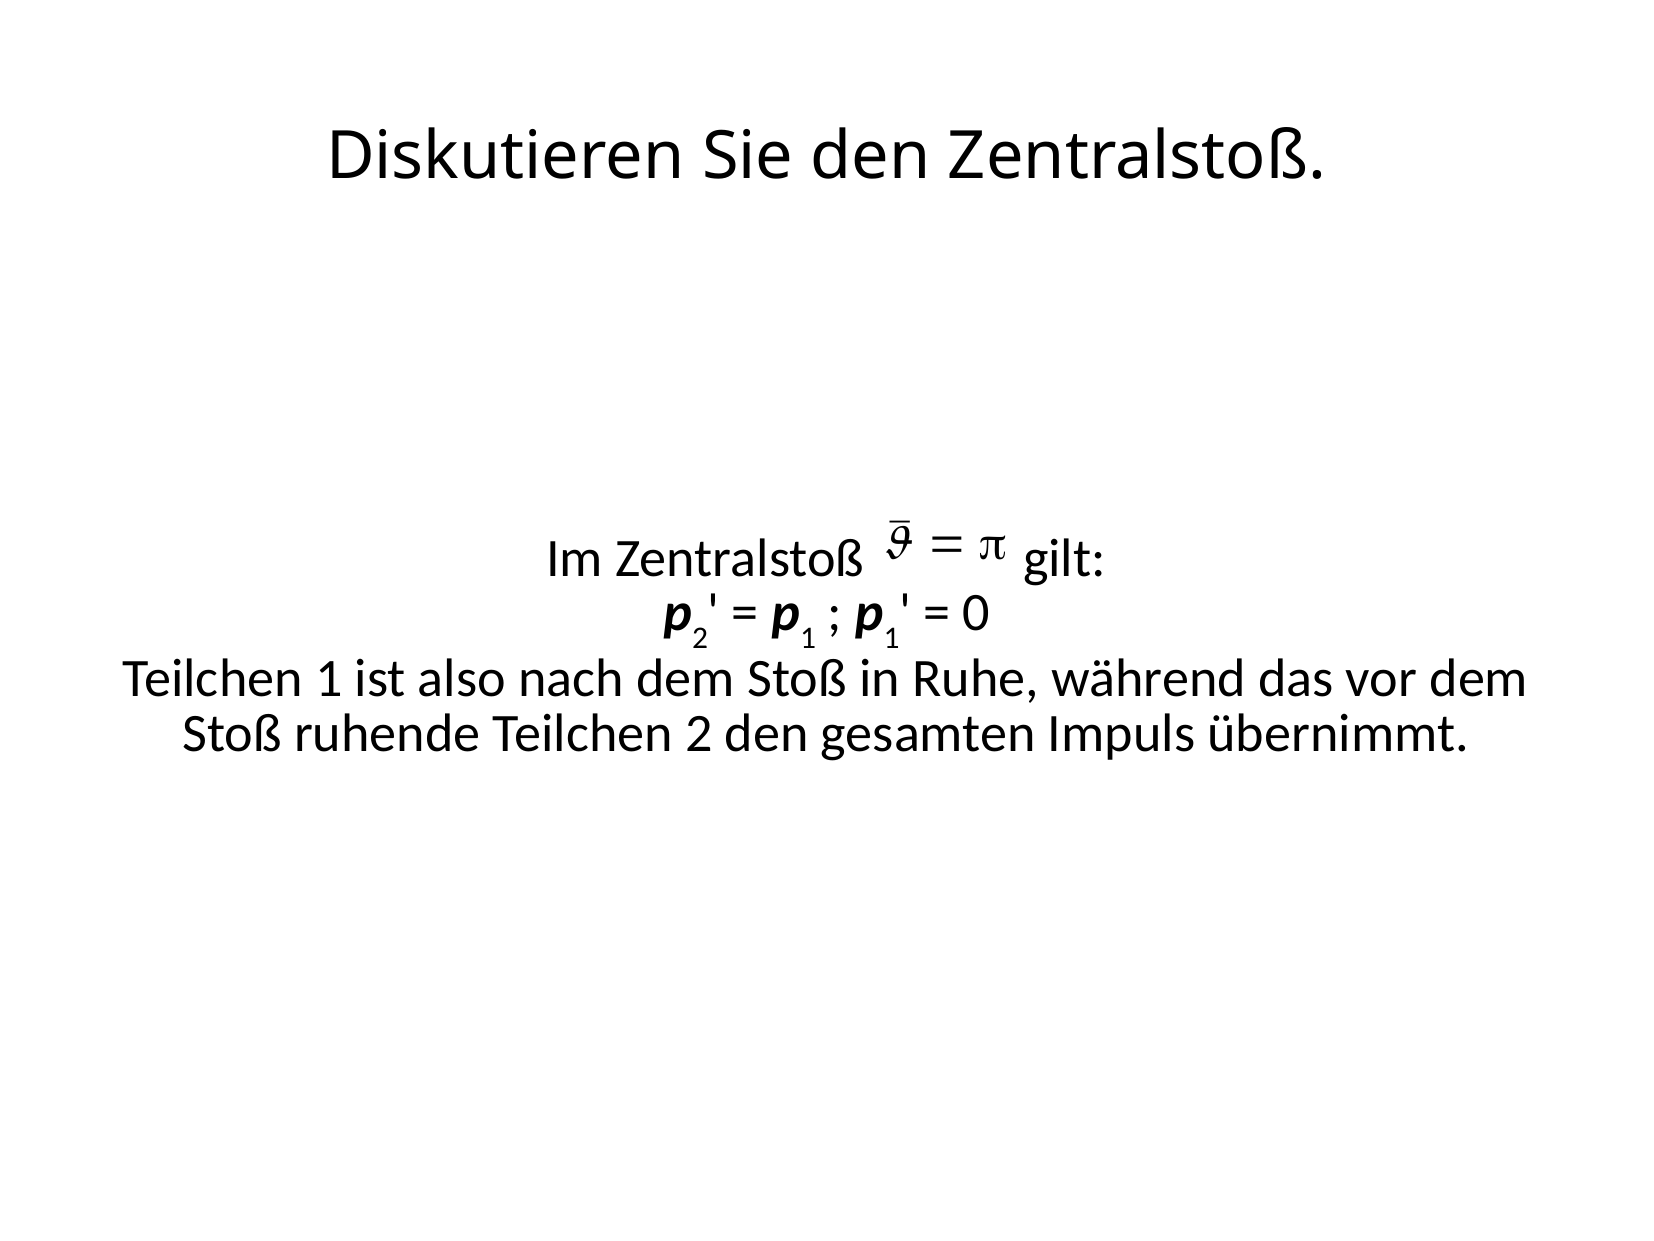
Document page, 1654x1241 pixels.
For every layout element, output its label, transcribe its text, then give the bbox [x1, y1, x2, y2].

title Diskutieren Sie den Zentralstoß. [82, 49, 1571, 257]
subtitle Im Zentralstoß gilt: p2' = p1 ; p1' = 0 Teilchen 1 ist also nach dem Stoß in Ruhe, während das vor dem Stoß ruhende Teilchen 2 den gesamten Impuls übernimmt. [82, 290, 1571, 1010]
chart [876, 512, 1014, 574]
